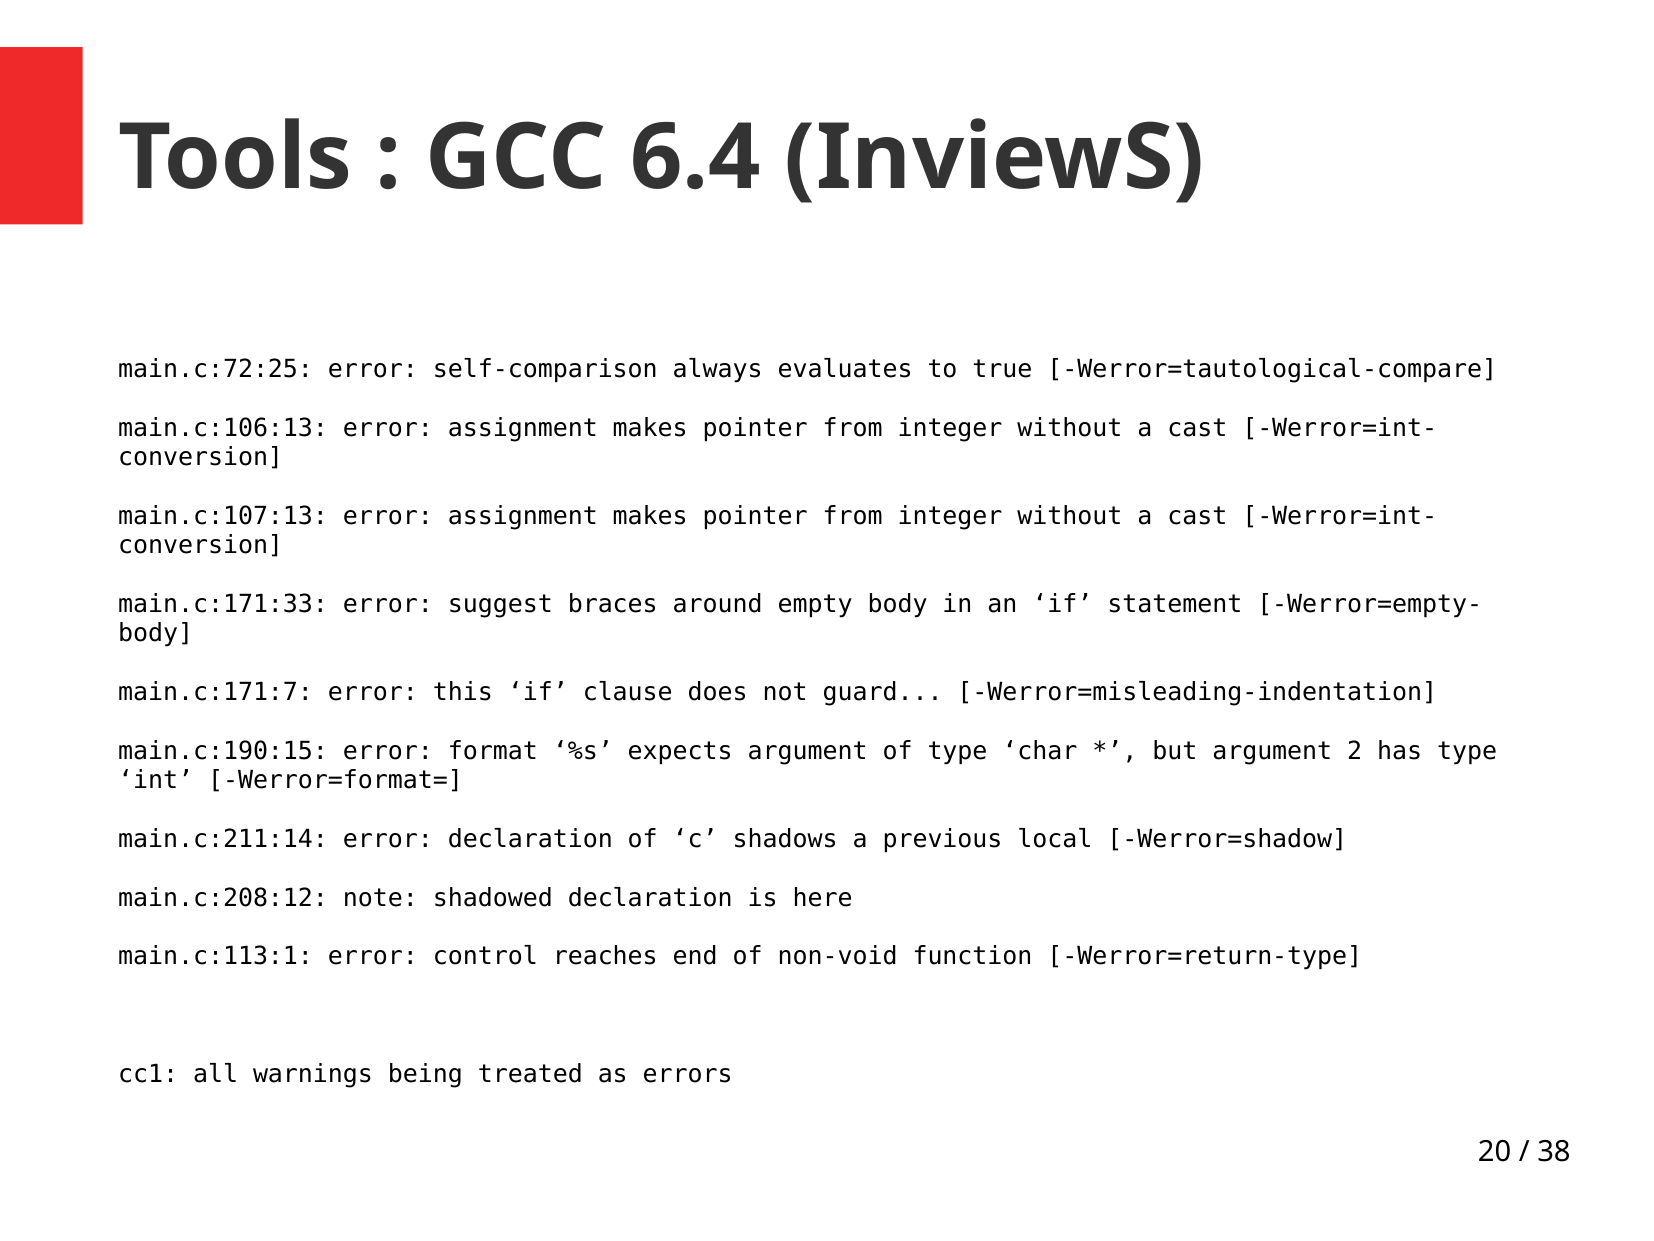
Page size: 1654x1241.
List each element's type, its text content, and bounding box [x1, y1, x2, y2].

list main.c:72:25: error: self-comparison always evaluates to true [-Werror=tautological-compare] main.c:106:13: error: assignment makes pointer from integer without a cast [-Werror=int-conversion] main.c:107:13: error: assignment makes pointer from integer without a cast [-Werror=int-conversion] main.c:171:33: error: suggest braces around empty body in an ‘if’ statement [-Werror=empty-body] main.c:171:7: error: this ‘if’ clause does not guard... [-Werror=misleading-indentation] main.c:190:15: error: format ‘%s’ expects argument of type ‘char *’, but argument 2 has type ‘int’ [-Werror=format=] main.c:211:14: error: declaration of ‘c’ shadows a previous local [-Werror=shadow] main.c:208:12: note: shadowed declaration is here main.c:113:1: error: control reaches end of non-void function [-Werror=return-type] cc1: all warnings being treated as errors [118, 354, 1536, 1074]
title Tools : GCC 6.4 (InviewS) [118, 49, 1571, 257]
